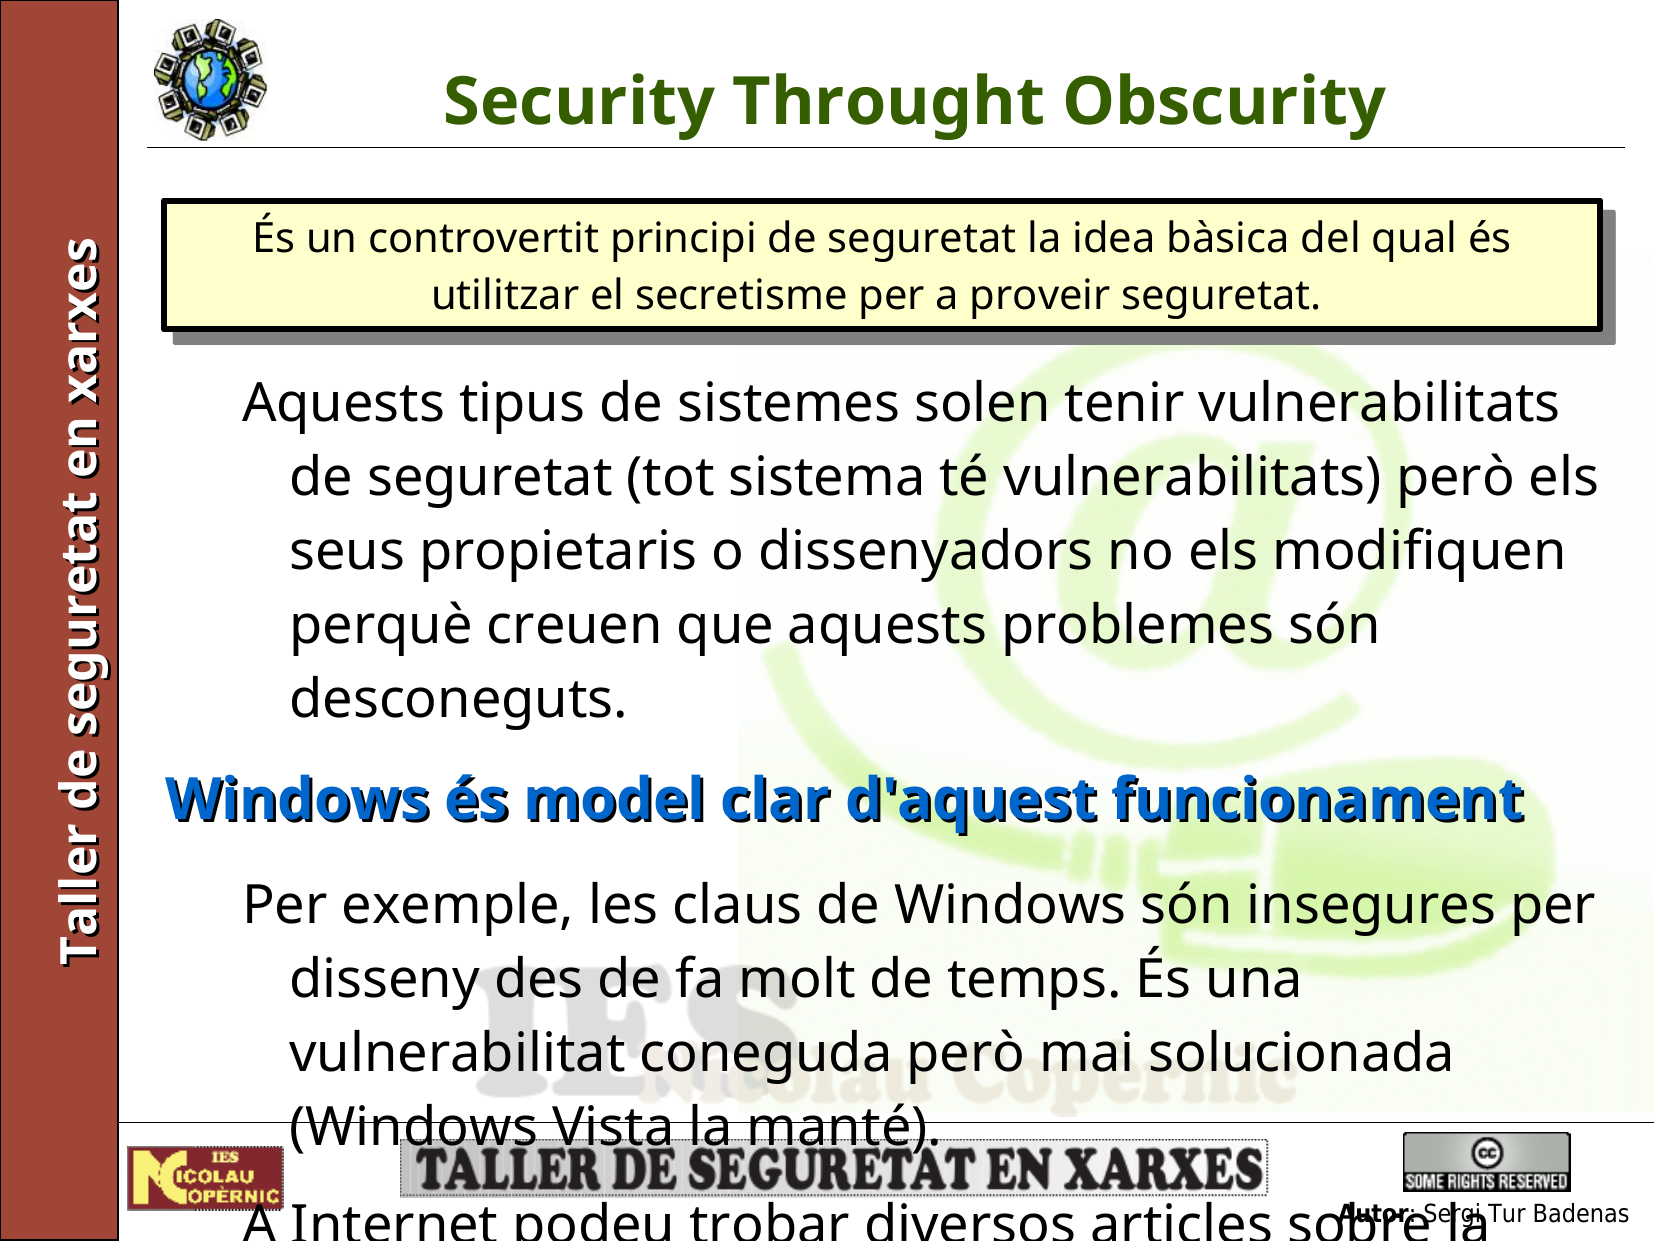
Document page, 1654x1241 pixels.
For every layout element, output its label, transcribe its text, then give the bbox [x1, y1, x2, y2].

title Security Throught Obscurity [171, 56, 1654, 141]
picture [466, 252, 1654, 1117]
picture [154, 19, 268, 142]
picture [127, 1146, 284, 1211]
picture [400, 1139, 1270, 1198]
list Aquests tipus de sistemes solen tenir vulnerabilitats de seguretat (tot sistema té vulnerabilitats) però els seus propietaris o dissenyadors no els modifiquen perquè creuen que aquests problemes són desconeguts. Windows és model clar d'aquest funcionament Per exemple, les claus de Windows són insegures per disseny des de fa molt de temps. És una vulnerabilitat coneguda però mai solucionada (Windows Vista la manté). A Internet podeu trobar diversos articles sobre la particular lentitud de Microsoft per resoldre bugs i vulnerabilitats. [147, 254, 1636, 1090]
text_box És un controvertit principi de seguretat la idea bàsica del qual és utilitzar el secretisme per a proveir seguretat. [163, 200, 1601, 299]
picture [1403, 1132, 1571, 1192]
